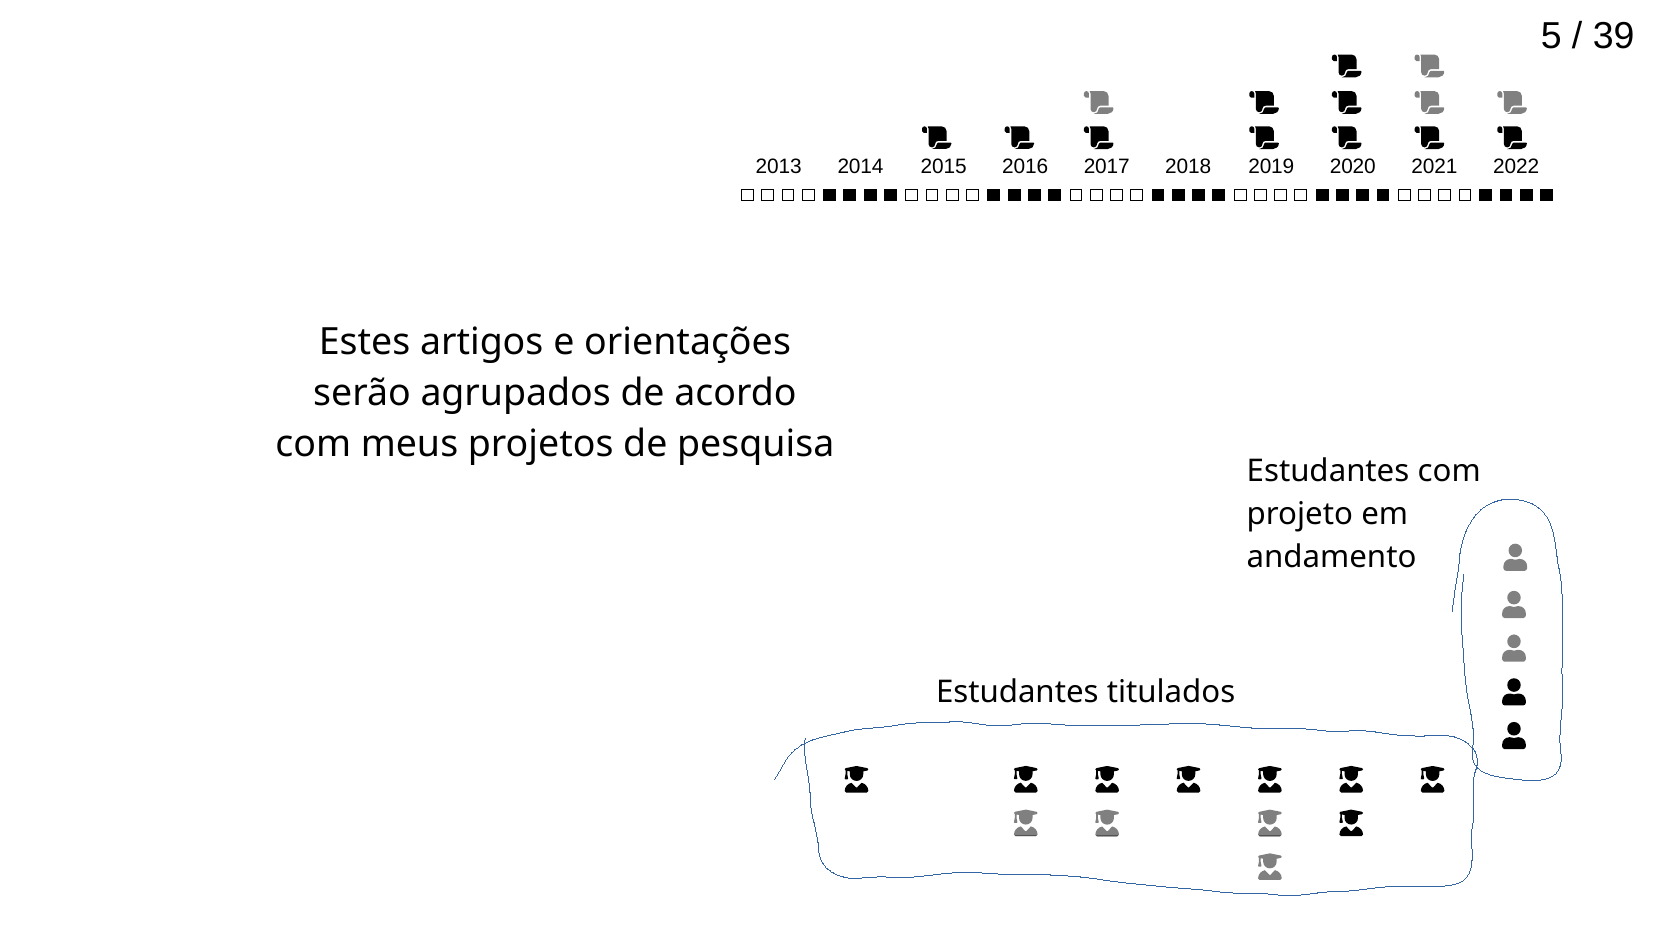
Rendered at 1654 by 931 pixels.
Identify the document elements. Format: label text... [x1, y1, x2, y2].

text_box [1254, 189, 1267, 201]
text_box [761, 189, 774, 201]
text_box [1130, 189, 1143, 201]
text_box [987, 189, 1000, 201]
text_box <number> / 39 [1375, 0, 1654, 71]
text_box [1172, 189, 1185, 201]
picture [1004, 124, 1035, 151]
text_box [1413, 83, 1446, 119]
text_box [1070, 189, 1082, 201]
text_box 2013 [740, 147, 817, 186]
picture [1331, 52, 1362, 79]
text_box [1540, 189, 1553, 201]
text_box [1479, 189, 1492, 201]
text_box [1418, 189, 1431, 201]
text_box [926, 189, 938, 201]
text_box [741, 189, 754, 201]
text_box [1212, 189, 1225, 201]
picture [1339, 809, 1364, 837]
text_box [1413, 46, 1446, 82]
picture [1249, 124, 1279, 151]
picture [1420, 766, 1445, 793]
text_box [1398, 189, 1411, 201]
text_box [823, 189, 836, 201]
text_box [905, 189, 918, 201]
text_box [1316, 189, 1329, 201]
picture [1258, 766, 1282, 793]
text_box 2016 [987, 147, 1064, 186]
text_box 2021 [1396, 147, 1473, 186]
text_box 2022 [1478, 147, 1555, 186]
text_box Estudantes titulados [921, 661, 1248, 711]
text_box [843, 189, 856, 201]
text_box 2019 [1233, 147, 1310, 186]
picture [1013, 765, 1038, 793]
text_box [1110, 189, 1123, 201]
text_box [1083, 83, 1115, 119]
picture [1083, 124, 1114, 151]
text_box [782, 189, 794, 201]
text_box [1501, 634, 1528, 663]
text_box [1438, 189, 1451, 201]
picture [1249, 89, 1279, 116]
text_box 2018 [1150, 147, 1227, 186]
text_box [1257, 851, 1284, 880]
picture [1331, 89, 1362, 116]
text_box [1294, 189, 1307, 201]
text_box [864, 189, 877, 201]
text_box [946, 189, 959, 201]
picture [1502, 721, 1526, 750]
text_box [1500, 189, 1512, 201]
picture [1502, 678, 1526, 706]
text_box [1008, 189, 1021, 201]
text_box [1093, 806, 1120, 836]
picture [1176, 765, 1201, 793]
text_box [1048, 189, 1061, 201]
text_box [1192, 189, 1205, 201]
text_box [1152, 189, 1164, 201]
text_box Estes artigos e orientações serão agrupados de acordo com meus projetos de pesquisa [259, 307, 851, 570]
text_box [1257, 806, 1284, 836]
text_box [802, 189, 815, 201]
text_box [1090, 189, 1103, 201]
text_box Estudantes com projeto em andamento [1231, 440, 1601, 525]
text_box [966, 189, 979, 201]
text_box [1520, 189, 1533, 201]
picture [922, 124, 952, 151]
picture [1414, 124, 1445, 151]
text_box [1377, 189, 1389, 201]
text_box [1459, 189, 1471, 201]
text_box 2020 [1315, 147, 1391, 186]
text_box 2015 [905, 147, 982, 186]
picture [1331, 124, 1362, 151]
text_box [884, 189, 897, 201]
picture [1095, 766, 1119, 793]
text_box [1501, 590, 1528, 619]
text_box [1274, 189, 1287, 201]
text_box [1496, 83, 1529, 119]
text_box [1356, 189, 1369, 201]
text_box 2017 [1068, 147, 1145, 186]
picture [1497, 124, 1527, 151]
picture [1339, 765, 1364, 793]
text_box [1028, 189, 1041, 201]
text_box 2014 [822, 147, 899, 186]
text_box [1336, 189, 1349, 201]
text_box [1013, 806, 1040, 836]
text_box [1502, 542, 1529, 572]
text_box [1234, 189, 1247, 201]
picture [844, 766, 869, 793]
